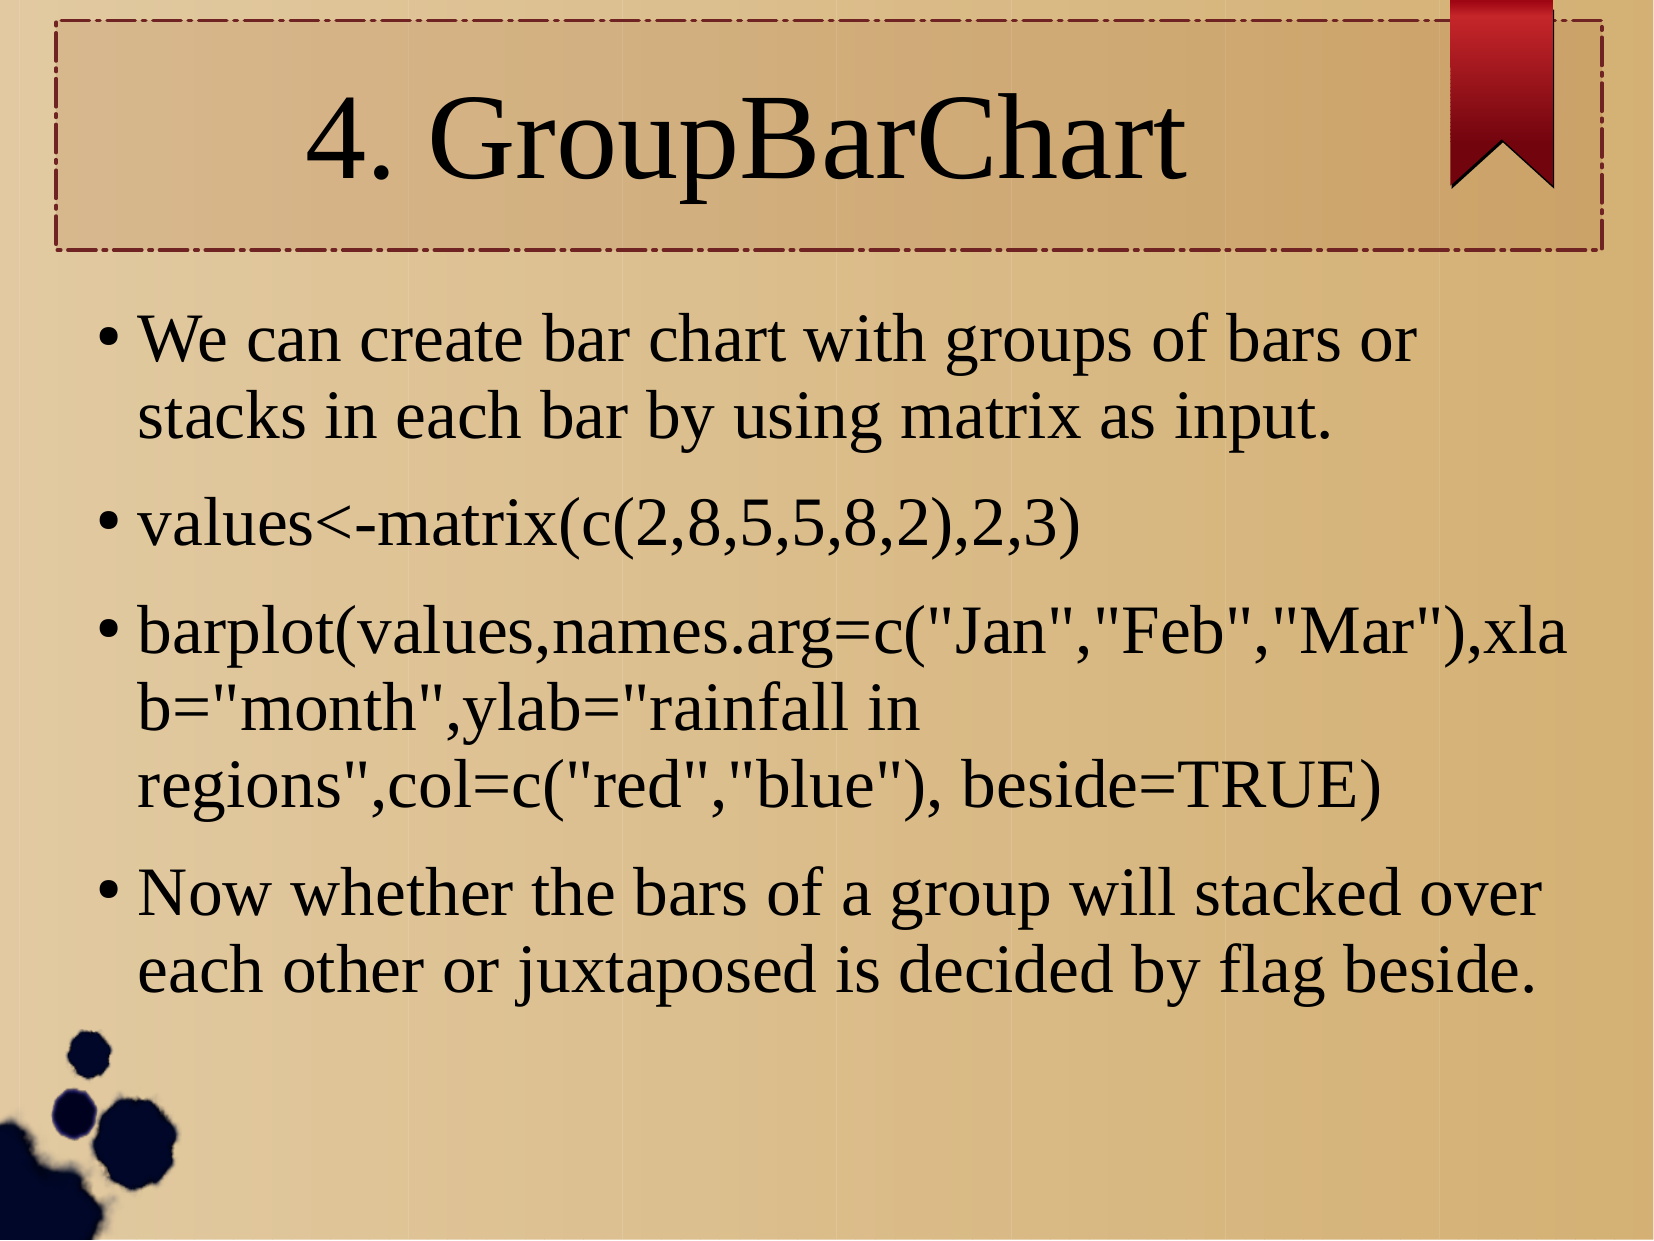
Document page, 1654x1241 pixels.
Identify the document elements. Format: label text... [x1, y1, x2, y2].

list We can create bar chart with groups of bars or stacks in each bar by using matrix as input. values<-matrix(c(2,8,5,5,8,2),2,3) barplot(values,names.arg=c("Jan","Feb","Mar"),xlab="month",ylab="rainfall in regions",col=c("red","blue"), beside=TRUE) Now whether the bars of a group will stacked over each other or juxtaposed is decided by flag beside. [82, 299, 1571, 1019]
title 4. GroupBarChart [82, 47, 1412, 229]
